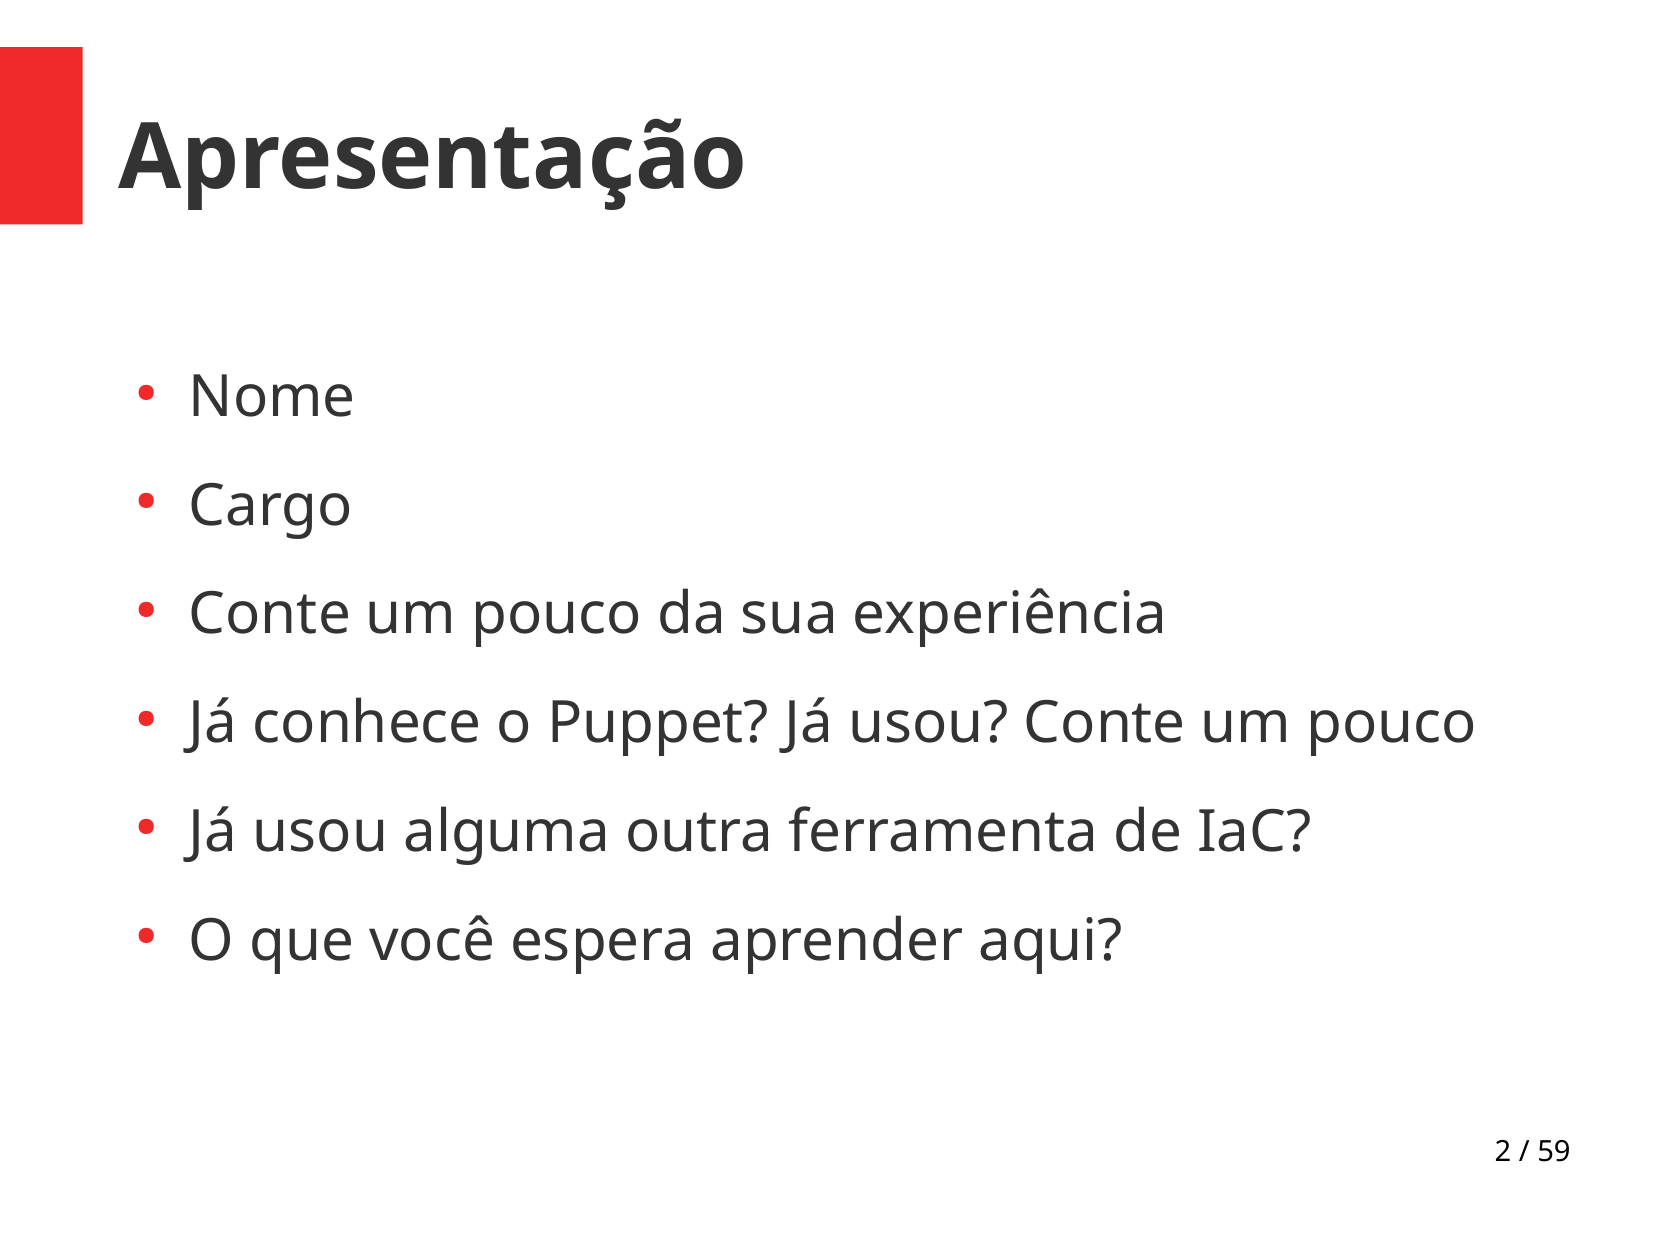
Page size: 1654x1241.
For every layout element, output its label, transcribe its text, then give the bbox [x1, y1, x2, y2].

list Nome Cargo Conte um pouco da sua experiência Já conhece o Puppet? Já usou? Conte um pouco Já usou alguma outra ferramenta de IaC? O que você espera aprender aqui? [118, 354, 1536, 1074]
title Apresentação [118, 49, 1571, 257]
